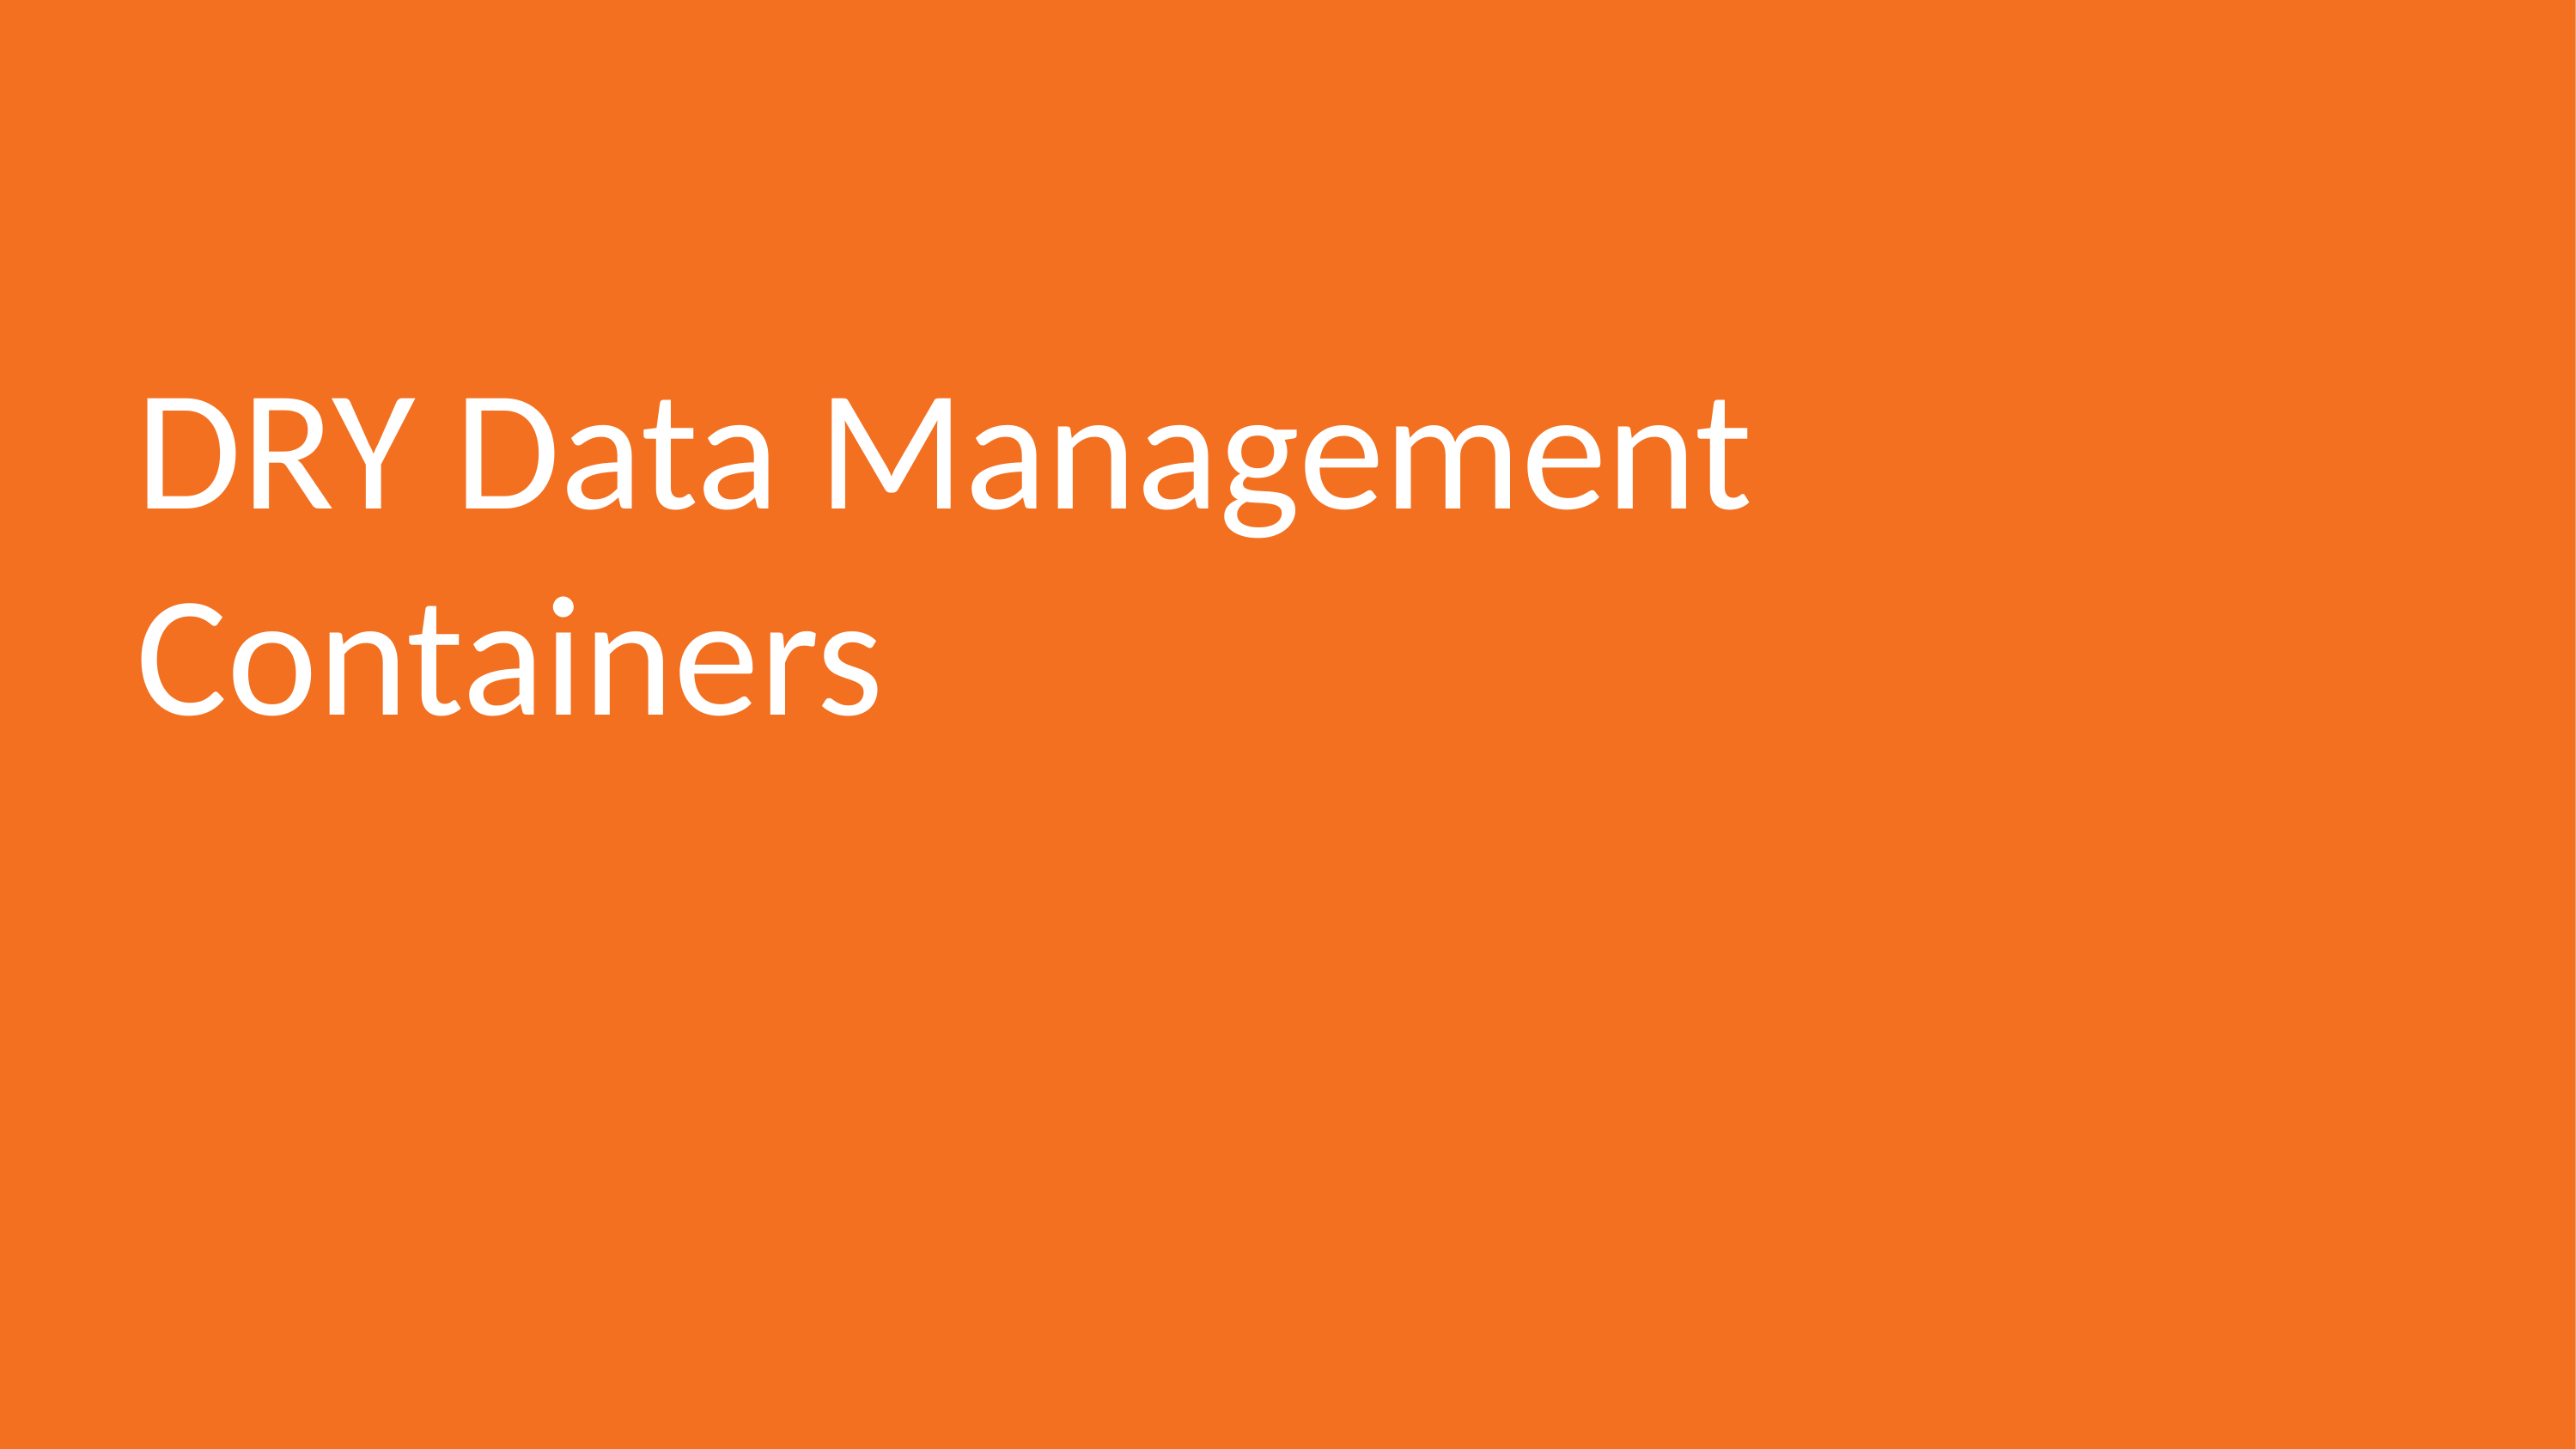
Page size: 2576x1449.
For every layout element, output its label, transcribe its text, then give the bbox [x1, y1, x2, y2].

title DRY Data Management Containers [110, 512, 2427, 776]
